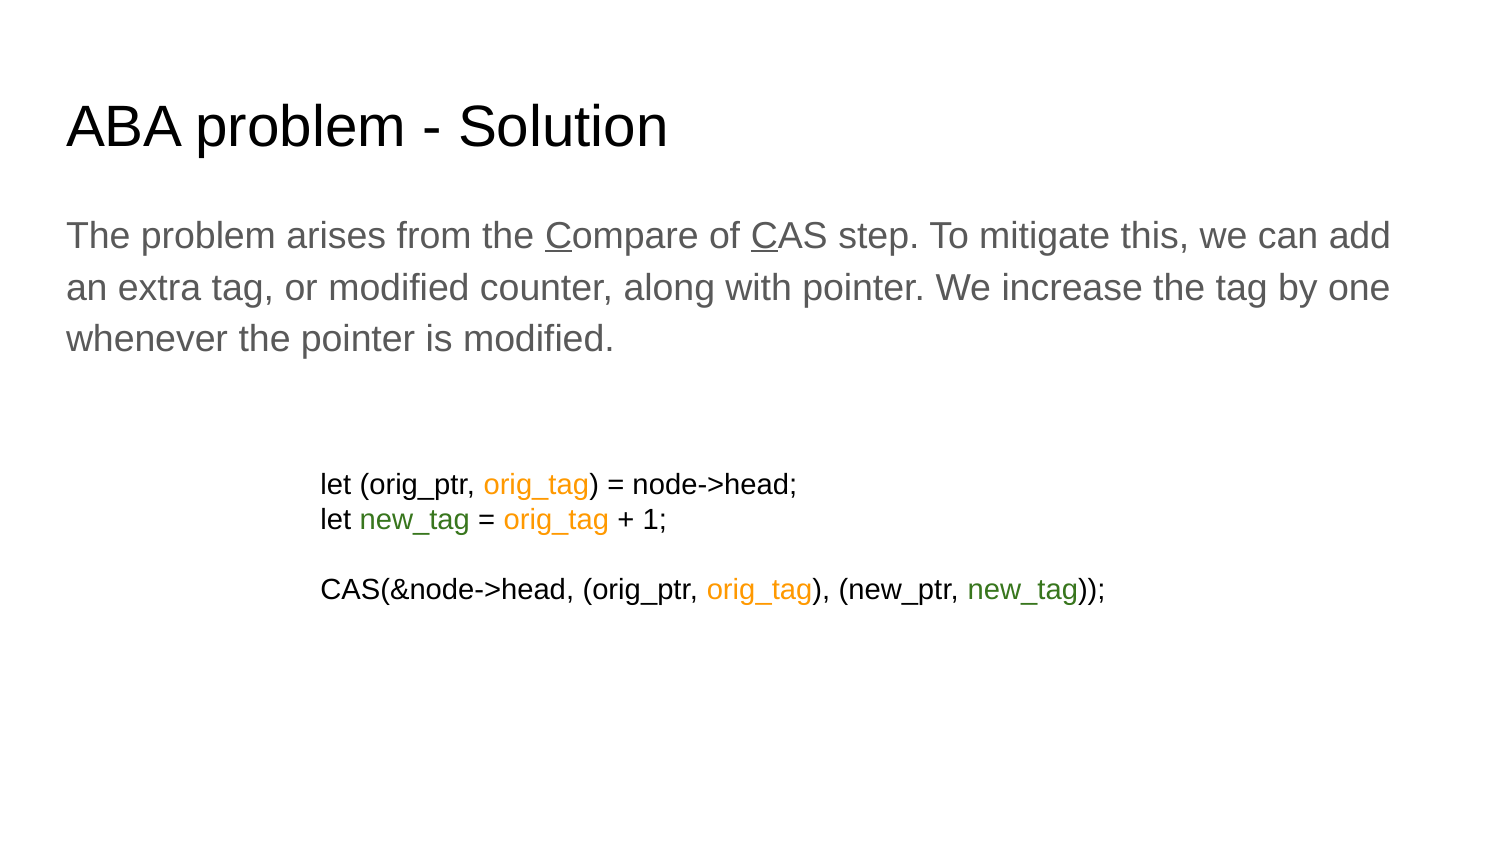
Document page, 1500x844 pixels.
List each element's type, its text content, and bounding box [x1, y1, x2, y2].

text_box let (orig_ptr, orig_tag) = node->head; let new_tag = orig_tag + 1; CAS(&node->head, (orig_ptr, orig_tag), (new_ptr, new_tag)); [305, 450, 1196, 677]
list The problem arises from the Compare of CAS step. To mitigate this, we can add an extra tag, or modified counter, along with pointer. We increase the tag by one whenever the pointer is modified. [51, 189, 1449, 750]
title ABA problem - Solution [51, 72, 1449, 167]
